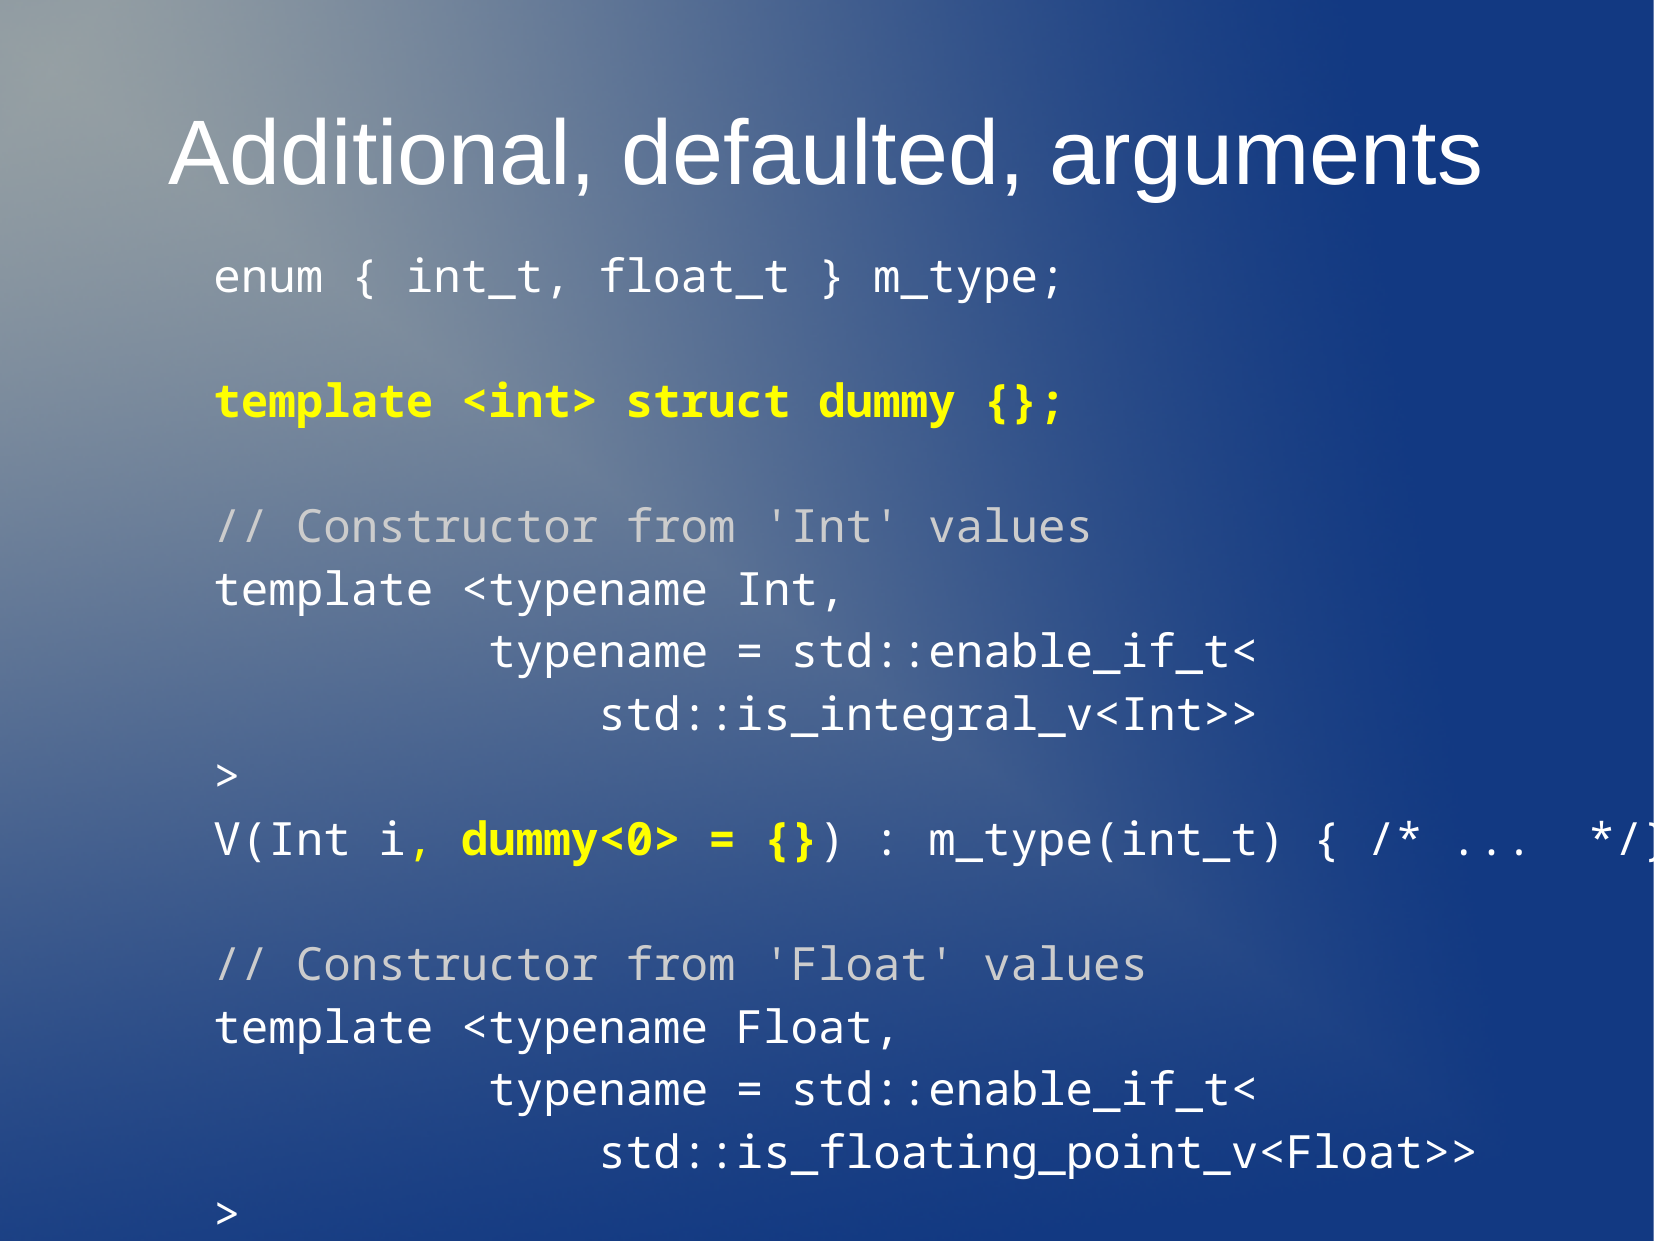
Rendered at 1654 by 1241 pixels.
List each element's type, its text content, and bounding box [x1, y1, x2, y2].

picture [1375, 1161, 1387, 1165]
picture [881, 1161, 893, 1165]
picture [0, 0, 1654, 1241]
picture [661, 1161, 672, 1165]
picture [1101, 1161, 1113, 1165]
picture [1074, 1161, 1085, 1165]
picture [1348, 1161, 1360, 1165]
text_box enum { int_t, float_t } m_type; template <int> struct dummy {}; // Constructor from 'Int' values template <typename Int, typename = std::enable_if_t< std::is_integral_v<Int>> > V(Int i, dummy<0> = {}) : m_type(int_t) { /* ... */} // Constructor from 'Float' values template <typename Float, typename = std::enable_if_t< std::is_floating_point_v<Float>> > V(Float f, dummy<1> = {}) : m_type(float_t) { /* ... */ } [88, 236, 1654, 1161]
picture [1018, 1161, 1029, 1165]
title Additional, defaulted, arguments [82, 49, 1571, 257]
picture [907, 1161, 919, 1165]
